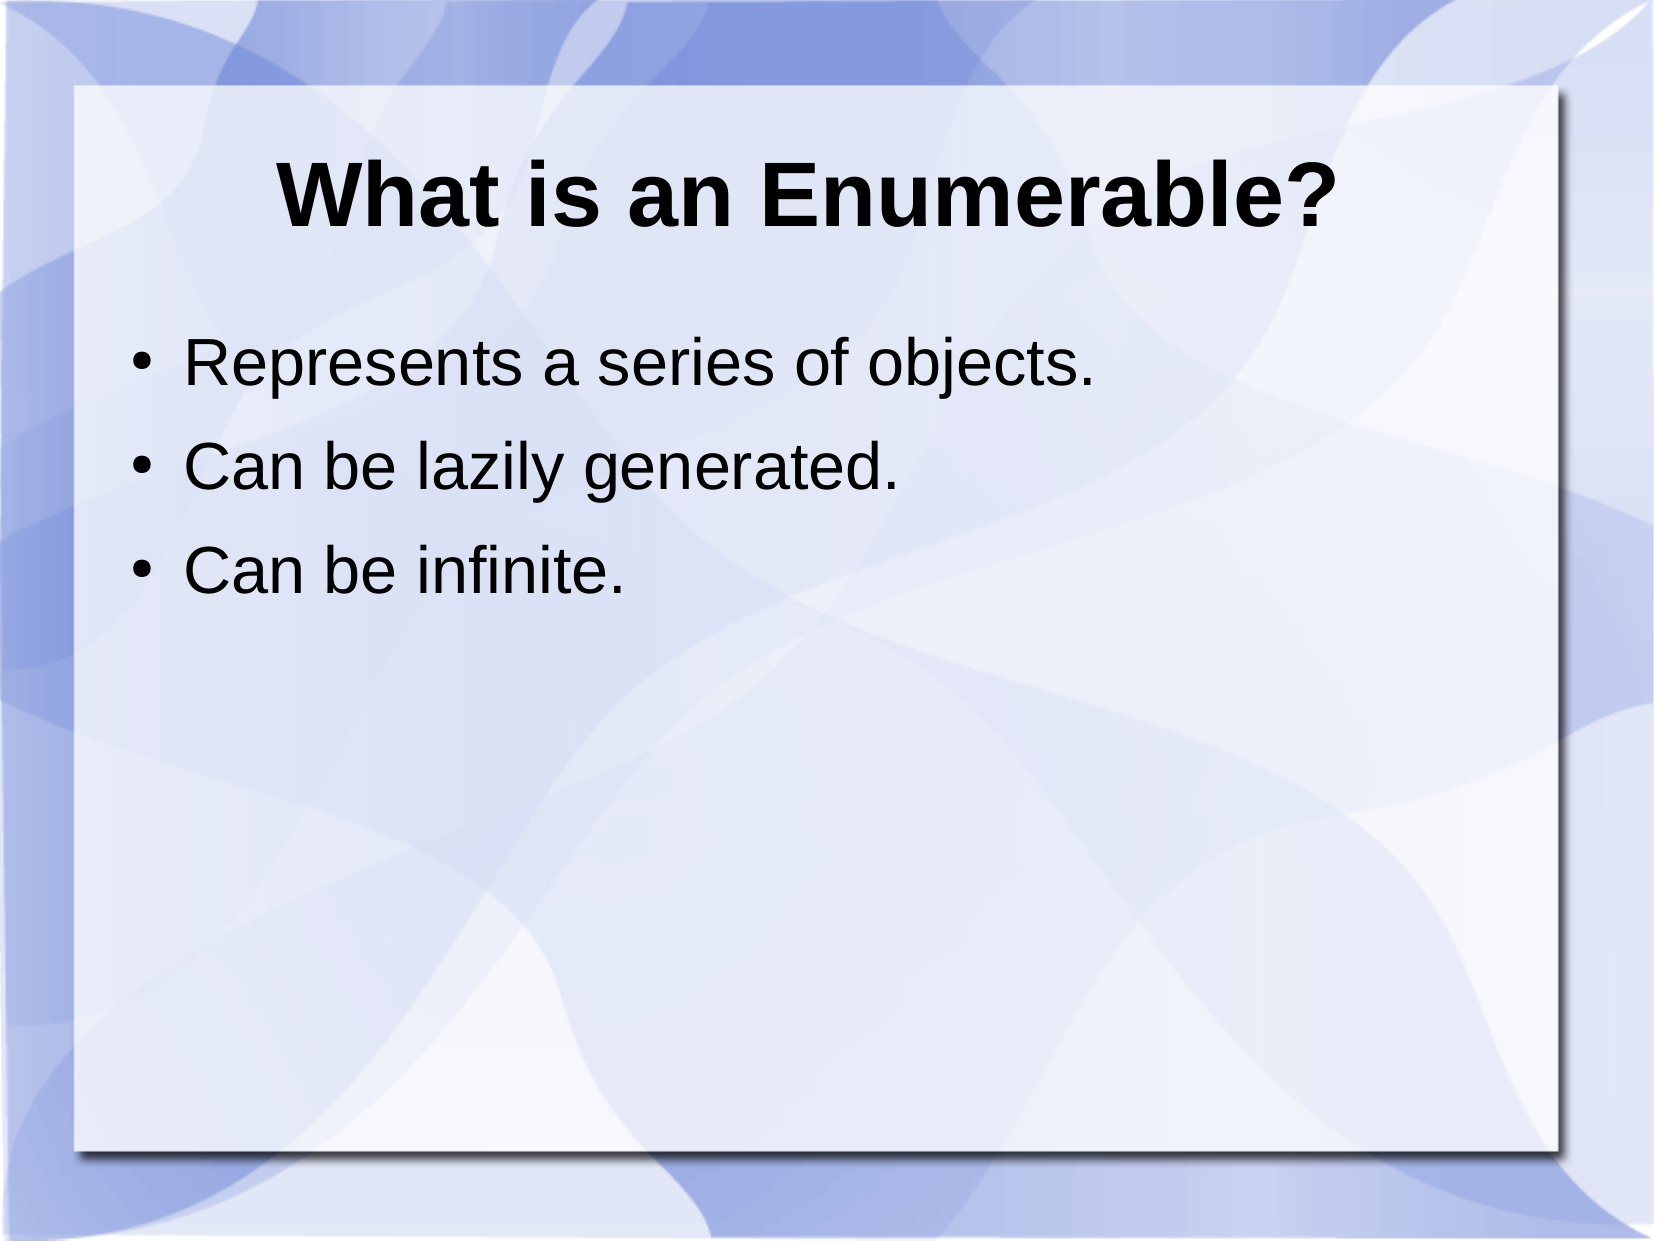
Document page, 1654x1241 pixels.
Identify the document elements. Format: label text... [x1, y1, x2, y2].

picture [0, 0, 1654, 1241]
list Represents a series of objects. Can be lazily generated. Can be infinite. [112, 324, 1489, 609]
title What is an Enumerable? [82, 90, 1536, 298]
